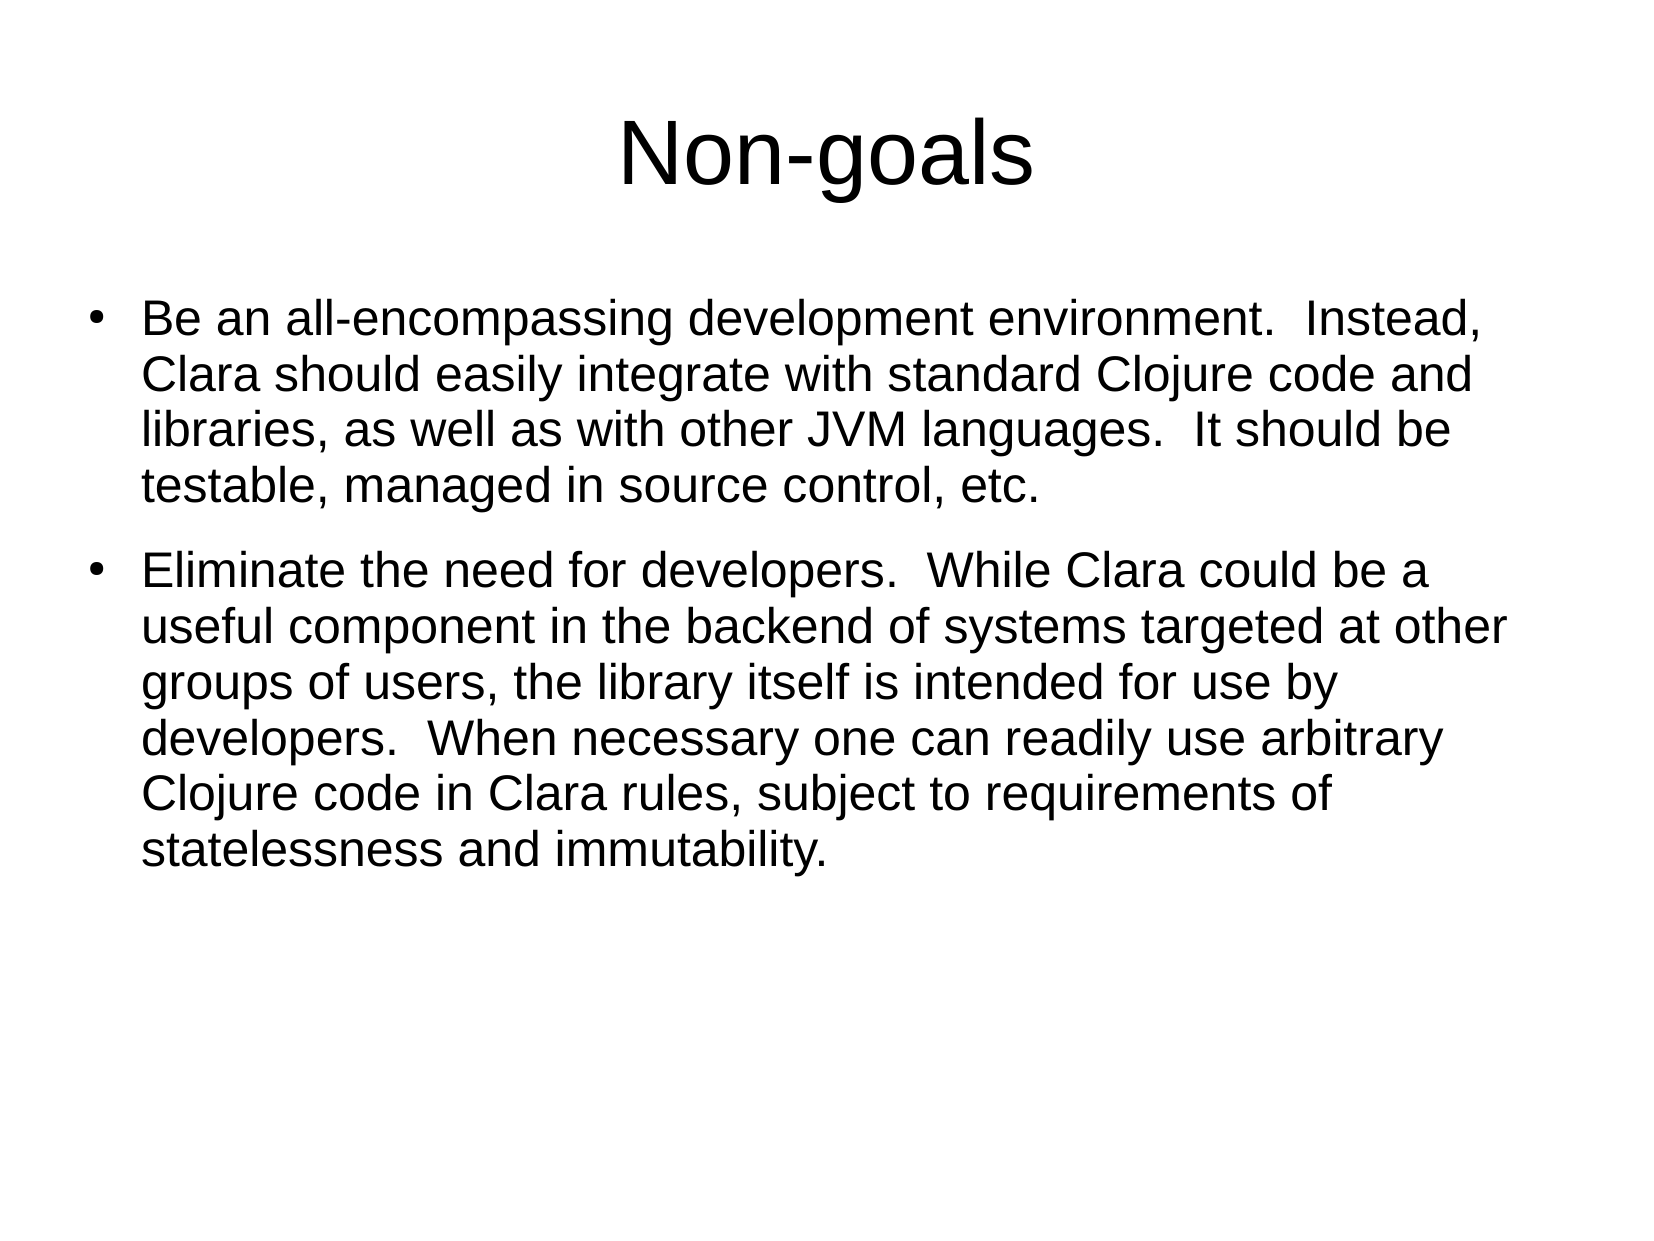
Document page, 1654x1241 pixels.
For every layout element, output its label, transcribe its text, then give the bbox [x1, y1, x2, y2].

list Be an all-encompassing development environment. Instead, Clara should easily integrate with standard Clojure code and libraries, as well as with other JVM languages. It should be testable, managed in source control, etc. Eliminate the need for developers. While Clara could be a useful component in the backend of systems targeted at other groups of users, the library itself is intended for use by developers. When necessary one can readily use arbitrary Clojure code in Clara rules, subject to requirements of statelessness and immutability. [70, 290, 1559, 1109]
title Non-goals [82, 49, 1571, 257]
